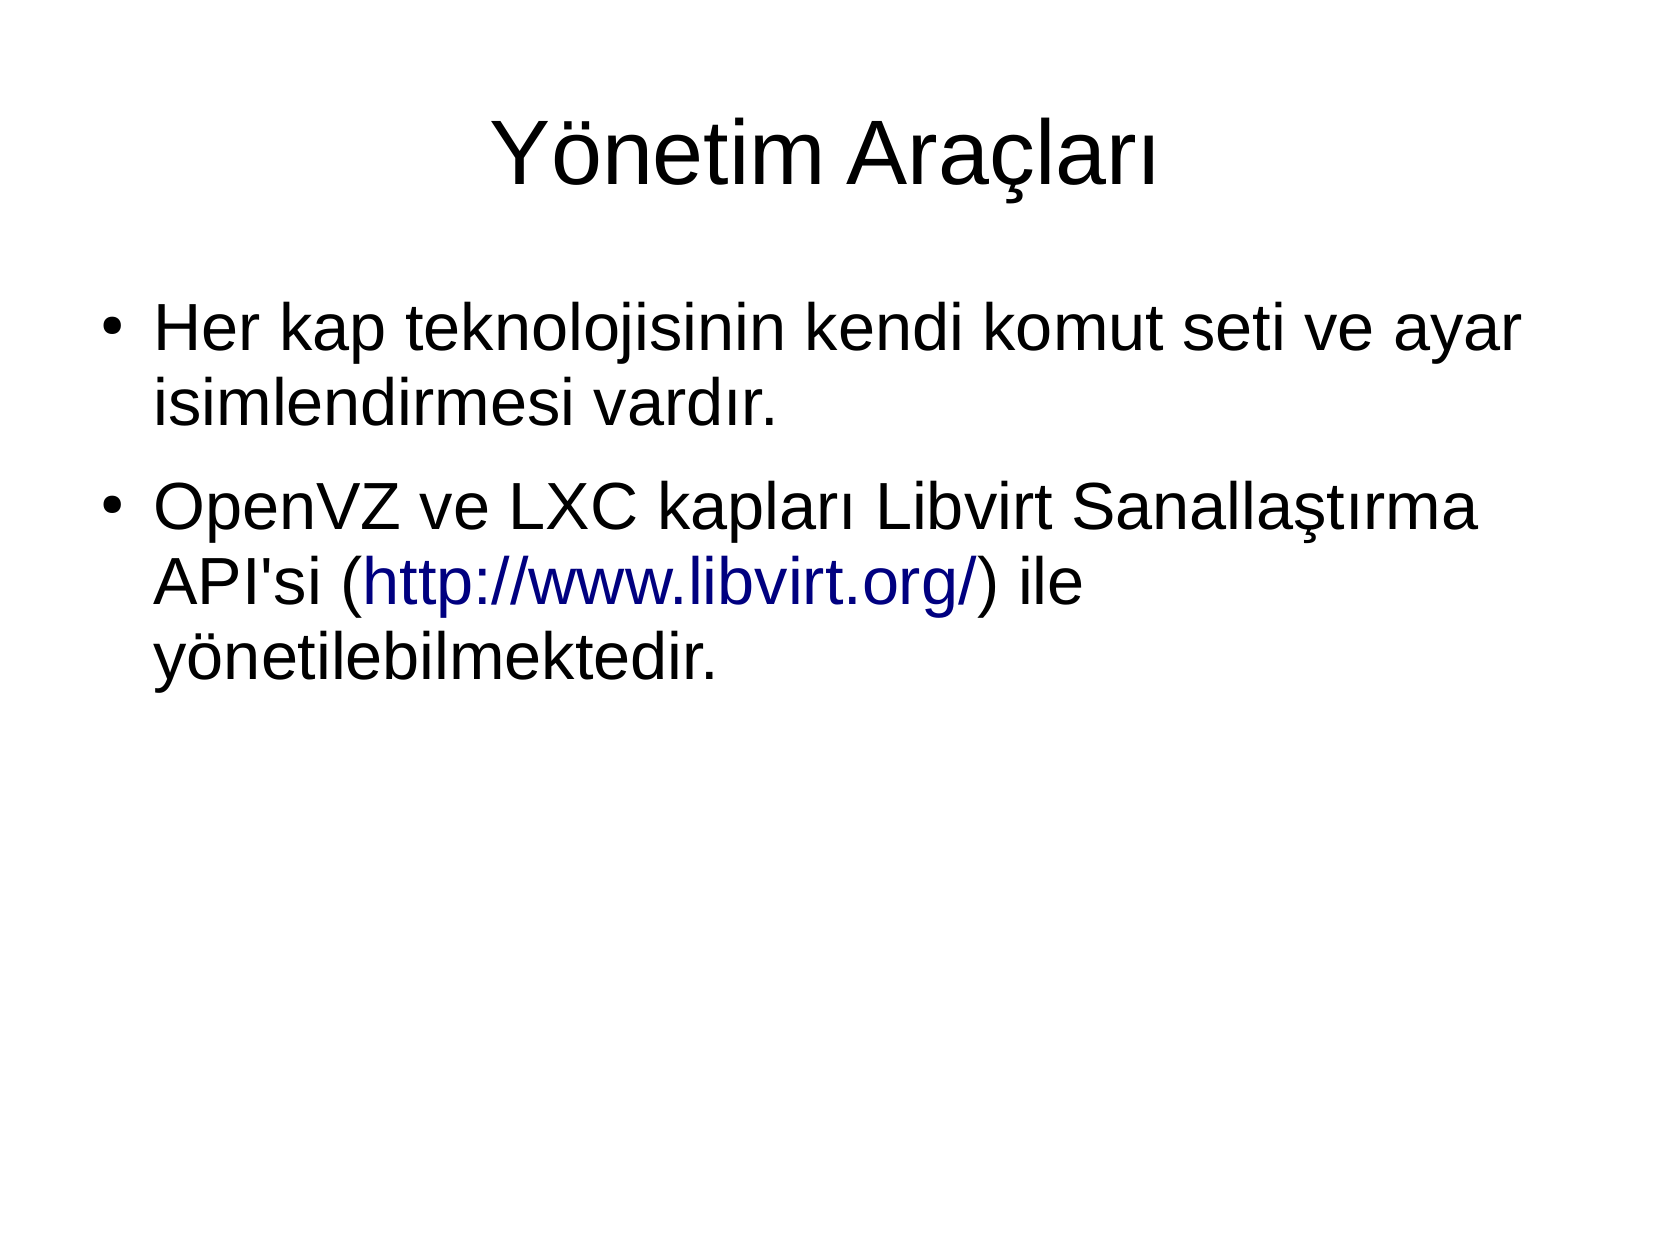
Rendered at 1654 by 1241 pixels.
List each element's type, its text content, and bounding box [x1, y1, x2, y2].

title Yönetim Araçları [82, 56, 1571, 250]
list Her kap teknolojisinin kendi komut seti ve ayar isimlendirmesi vardır. OpenVZ ve LXC kapları Libvirt Sanallaştırma API'si (http://www.libvirt.org/) ile yönetilebilmektedir. [82, 290, 1571, 1109]
